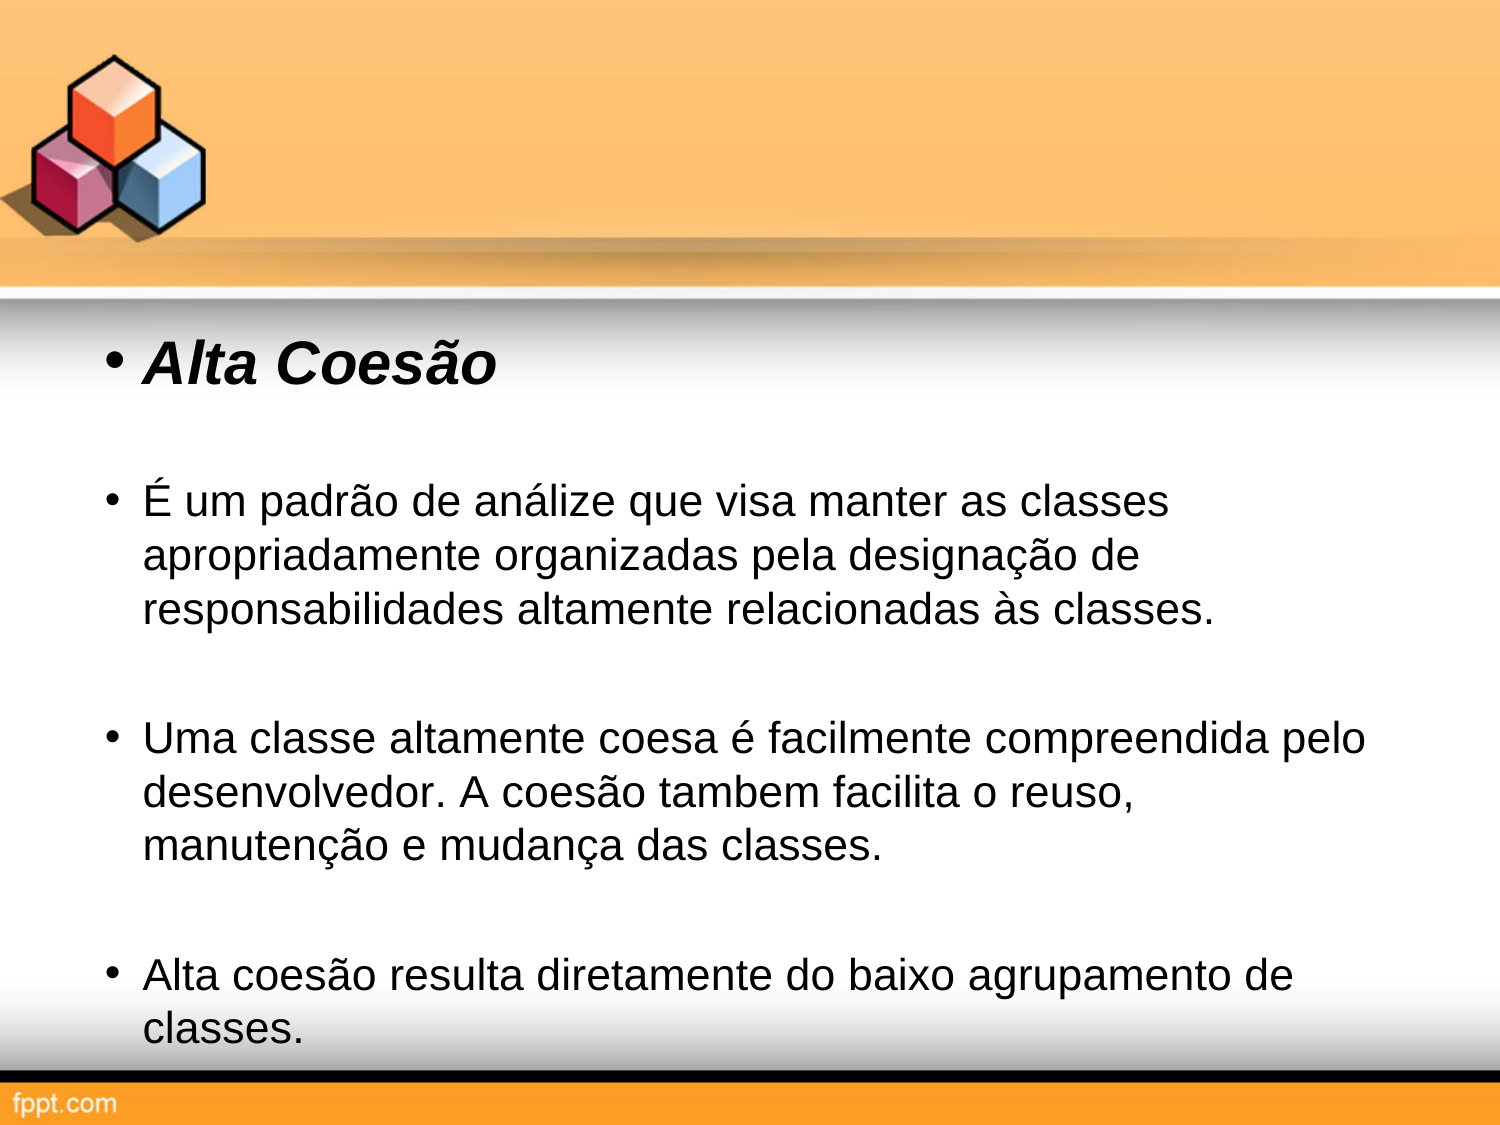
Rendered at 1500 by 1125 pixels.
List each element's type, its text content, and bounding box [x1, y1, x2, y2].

picture [0, 0, 1500, 1125]
list Alta Coesão É um padrão de análize que visa manter as classes apropriadamente organizadas pela designação de responsabilidades altamente relacionadas às classes. Uma classe altamente coesa é facilmente compreendida pelo desenvolvedor. A coesão tambem facilita o reuso, manutenção e mudança das classes. Alta coesão resulta diretamente do baixo agrupamento de classes. [90, 314, 1411, 1066]
